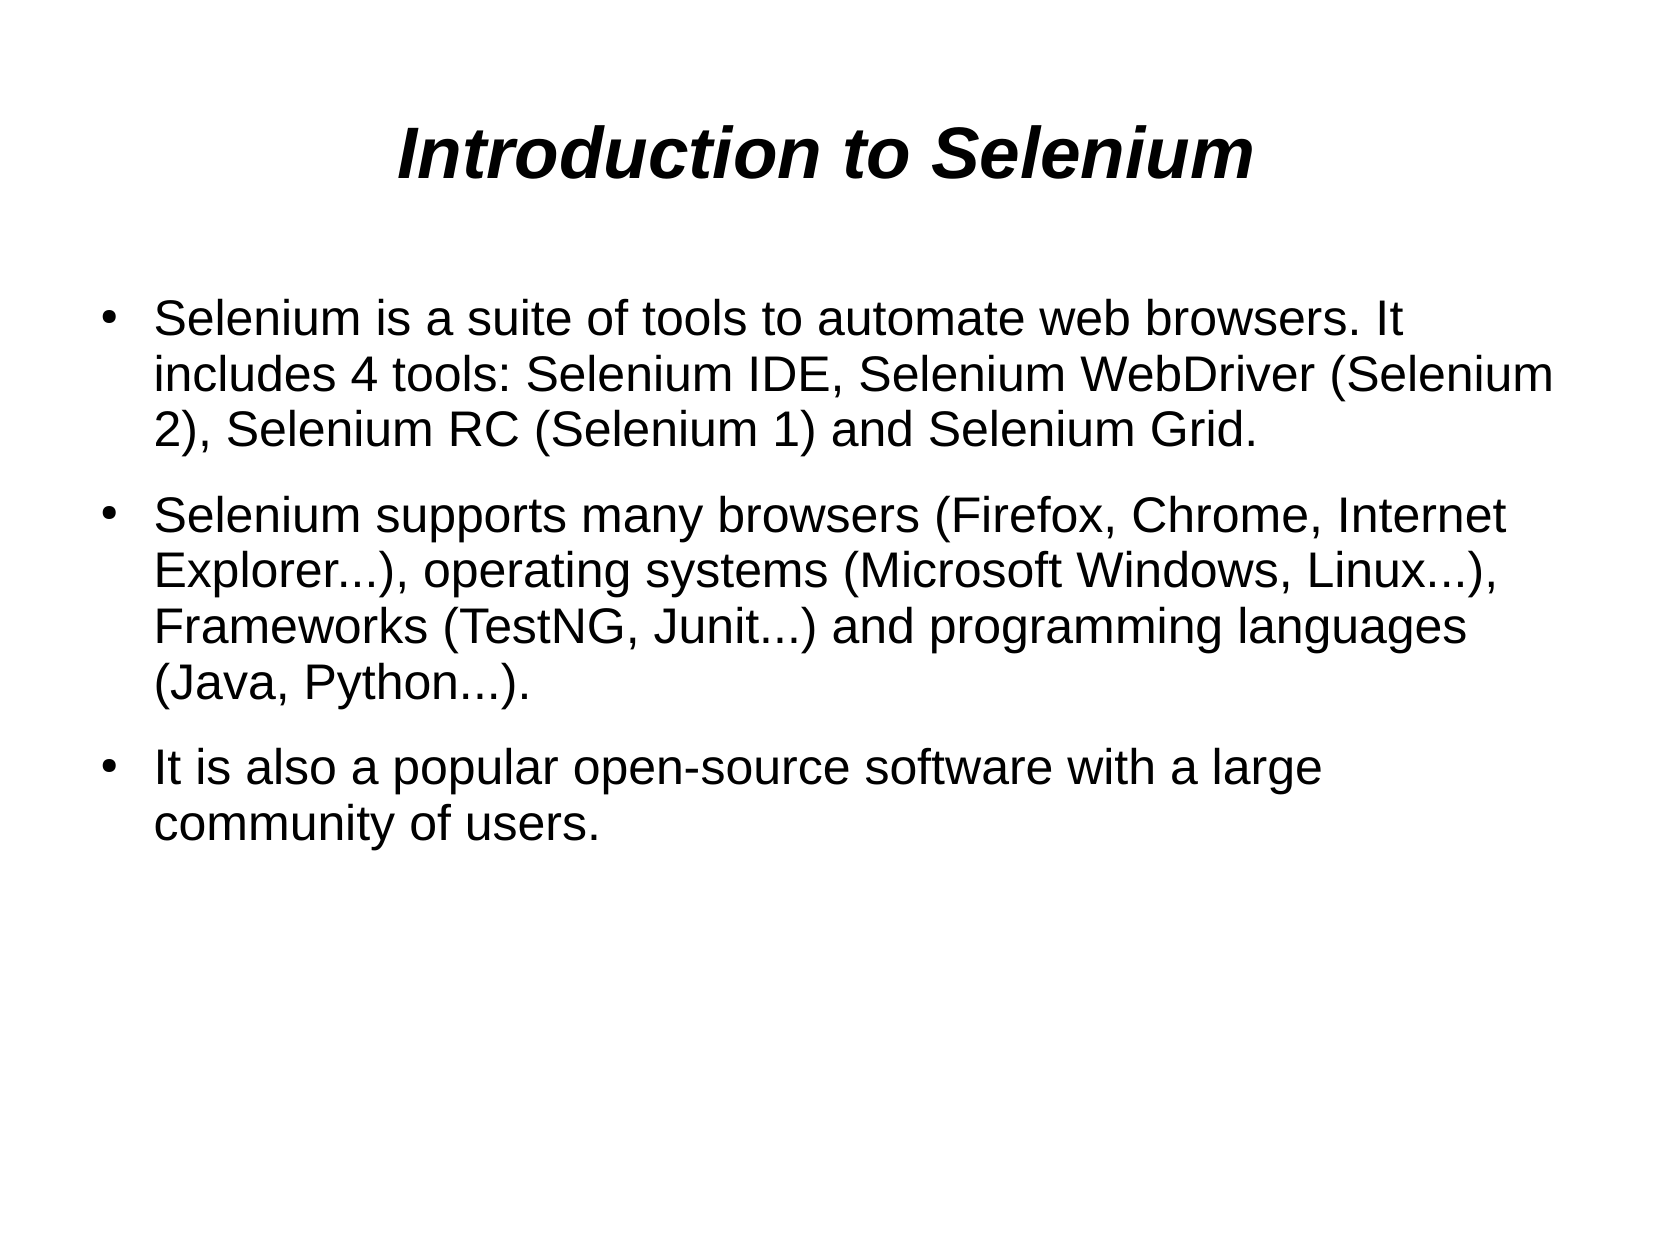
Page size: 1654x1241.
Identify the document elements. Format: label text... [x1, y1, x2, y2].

title Introduction to Selenium [82, 49, 1571, 257]
list Selenium is a suite of tools to automate web browsers. It includes 4 tools: Selenium IDE, Selenium WebDriver (Selenium 2), Selenium RC (Selenium 1) and Selenium Grid. Selenium supports many browsers (Firefox, Chrome, Internet Explorer...), operating systems (Microsoft Windows, Linux...), Frameworks (TestNG, Junit...) and programming languages (Java, Python...). It is also a popular open-source software with a large community of users. [82, 290, 1571, 1109]
